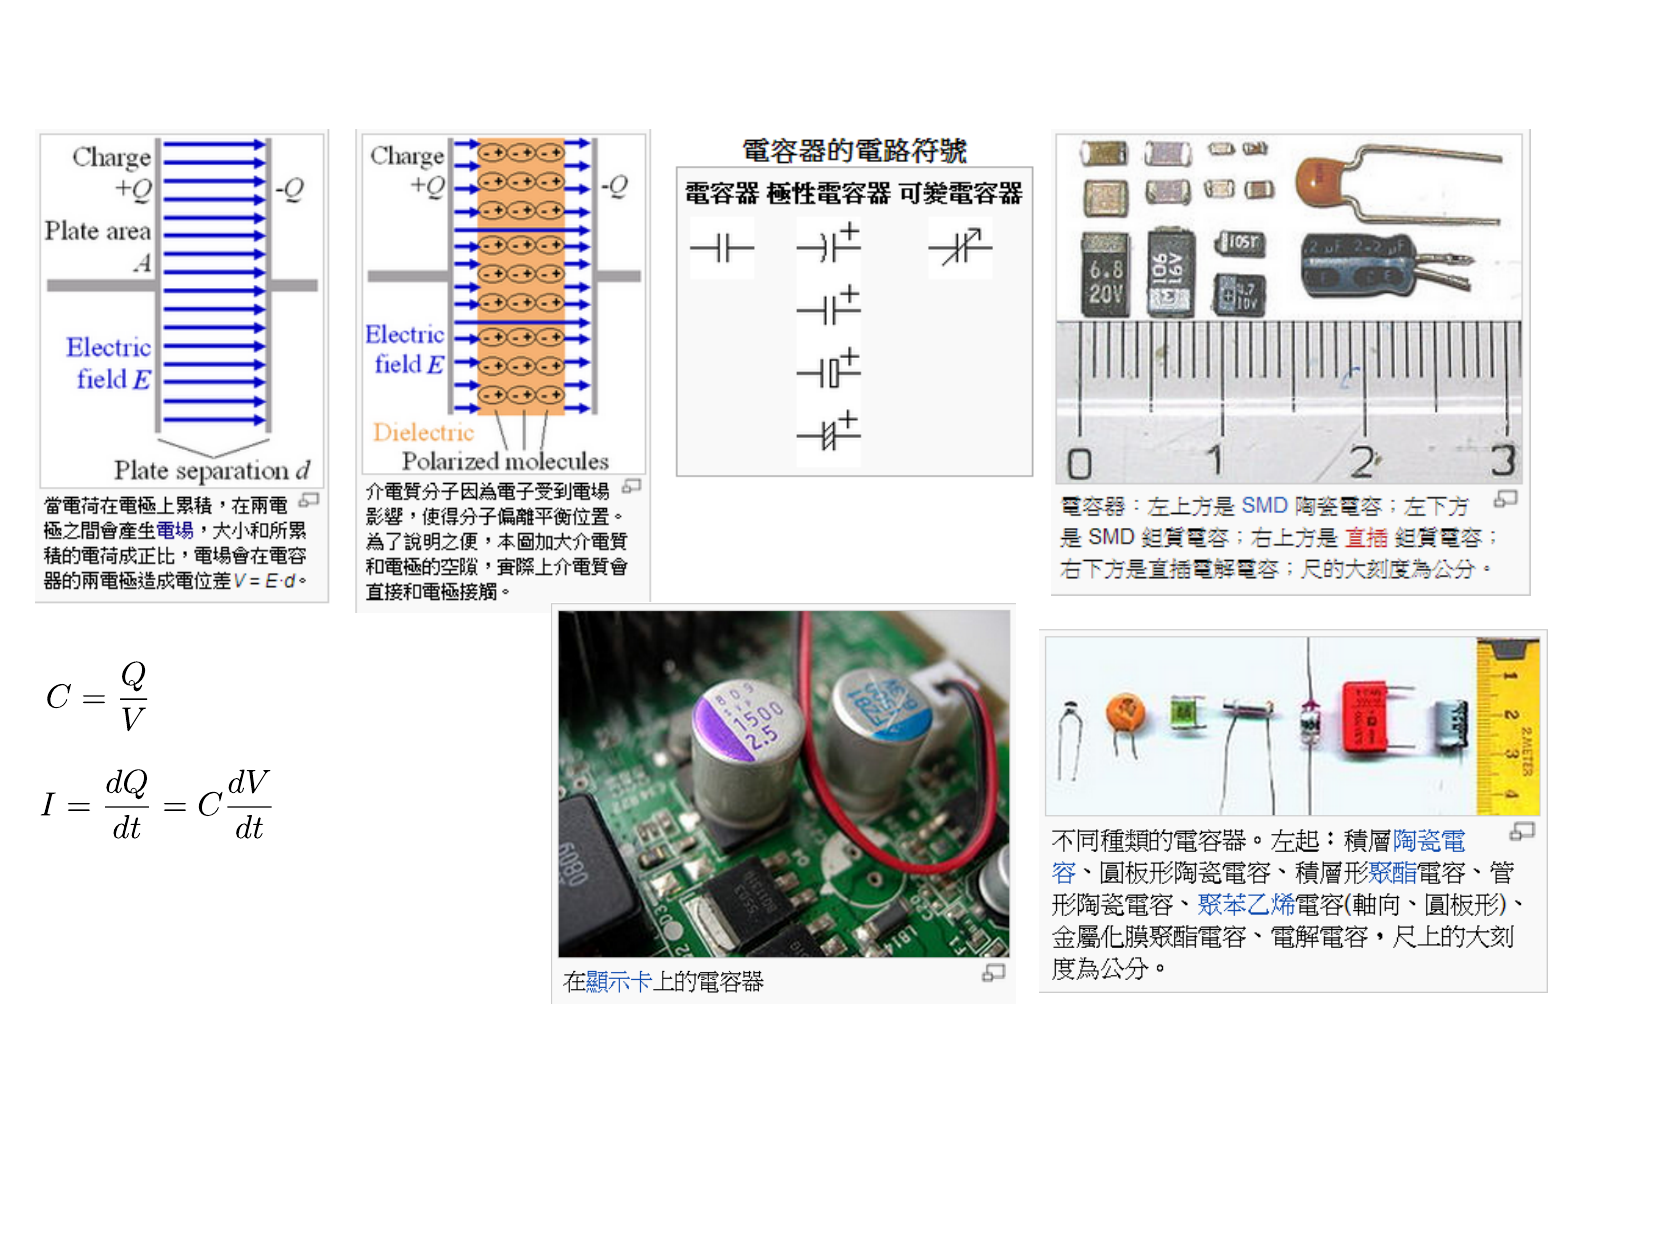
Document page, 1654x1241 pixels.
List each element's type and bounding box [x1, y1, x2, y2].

picture [40, 769, 272, 839]
picture [47, 661, 148, 732]
picture [670, 129, 1040, 485]
picture [354, 129, 1016, 1004]
picture [35, 129, 331, 605]
picture [1051, 129, 1531, 596]
picture [1039, 628, 1548, 993]
